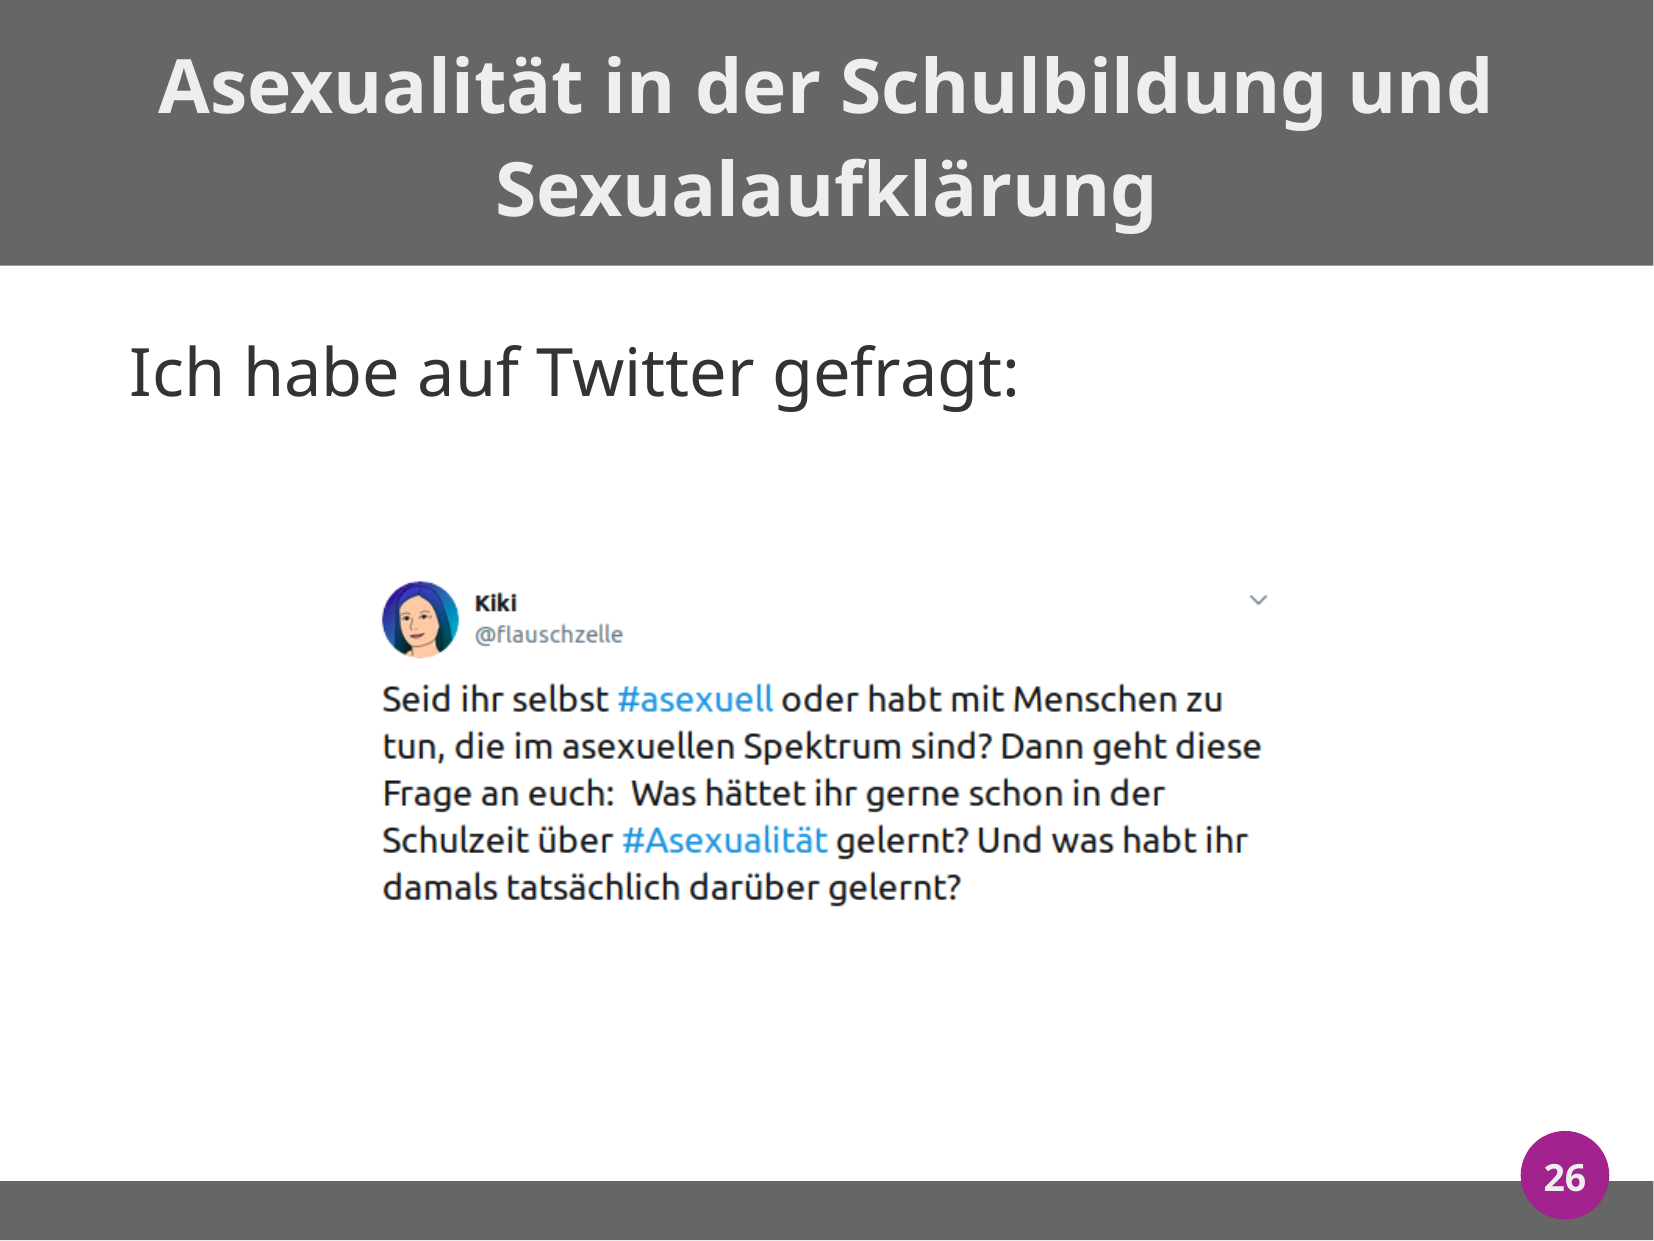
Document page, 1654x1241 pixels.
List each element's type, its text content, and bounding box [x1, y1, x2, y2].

picture [359, 566, 1294, 922]
list Ich habe auf Twitter gefragt: [59, 324, 1595, 1152]
title Asexualität in der Schulbildung und Sexualaufklärung [59, 11, 1595, 260]
